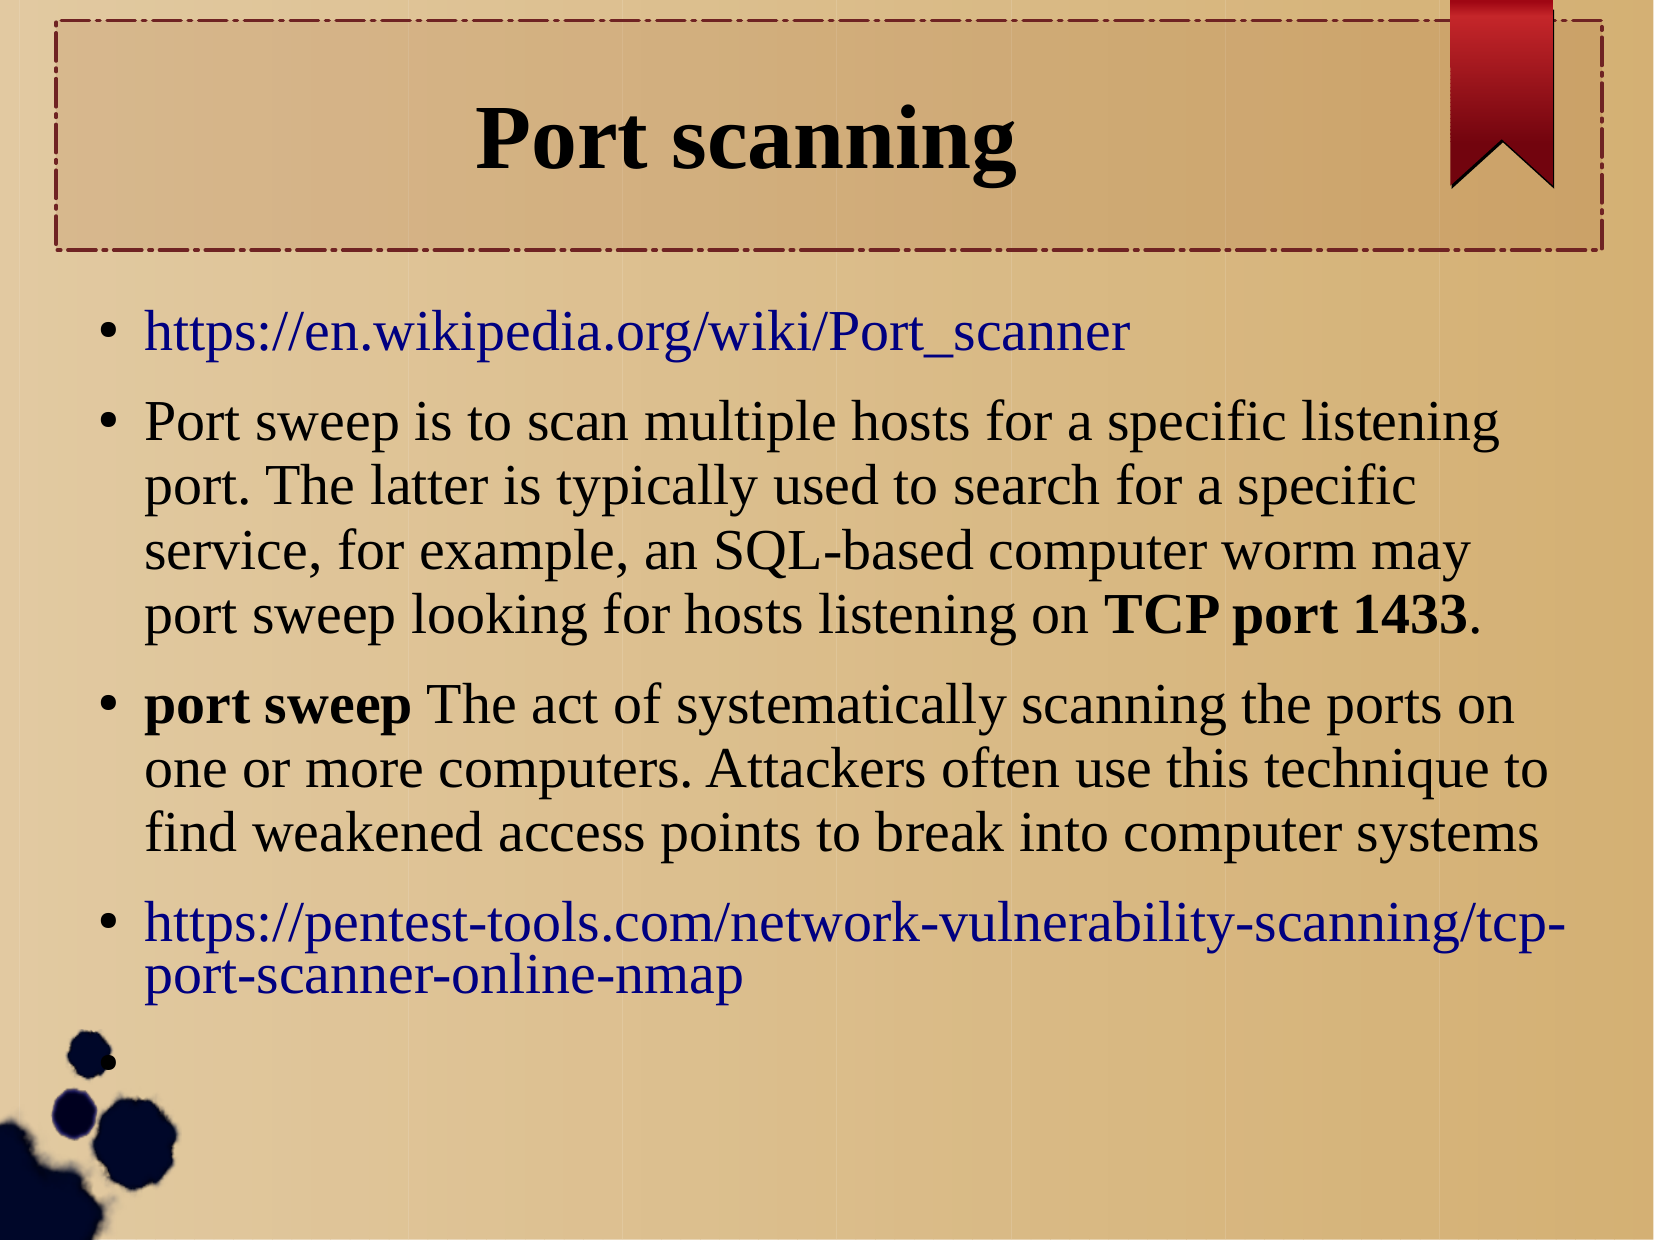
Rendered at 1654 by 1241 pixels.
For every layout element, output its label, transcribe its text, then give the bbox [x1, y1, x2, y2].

list https://en.wikipedia.org/wiki/Port_scanner Port sweep is to scan multiple hosts for a specific listening port. The latter is typically used to search for a specific service, for example, an SQL-based computer worm may port sweep looking for hosts listening on TCP port 1433. port sweep The act of systematically scanning the ports on one or more computers. Attackers often use this technique to find weakened access points to break into computer systems https://pentest-tools.com/network-vulnerability-scanning/tcp-port-scanner-online-nmap [82, 299, 1571, 1019]
title Port scanning [82, 47, 1412, 229]
